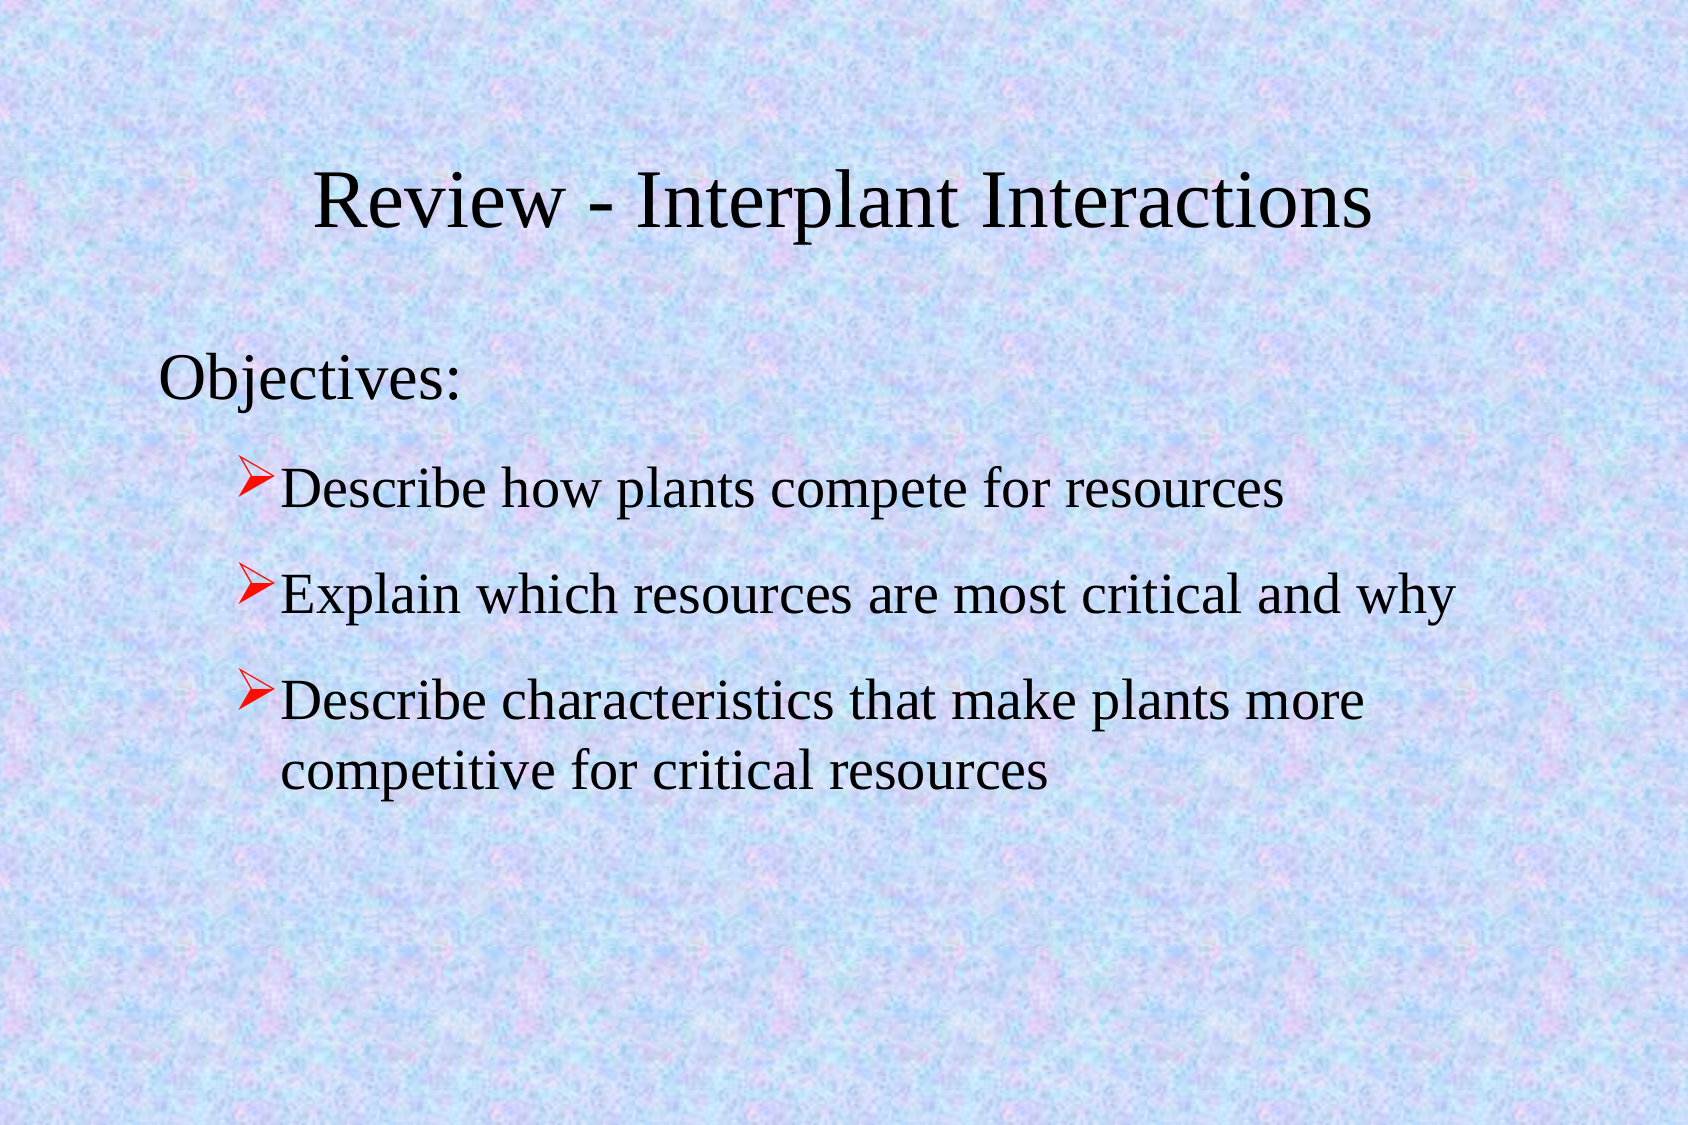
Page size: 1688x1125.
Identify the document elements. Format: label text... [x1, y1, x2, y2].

title Review - Interplant Interactions [126, 99, 1561, 288]
list Objectives: Describe how plants compete for resources Explain which resources are most critical and why Describe characteristics that make plants more competitive for critical resources [143, 324, 1561, 1000]
picture [0, 0, 1688, 1125]
